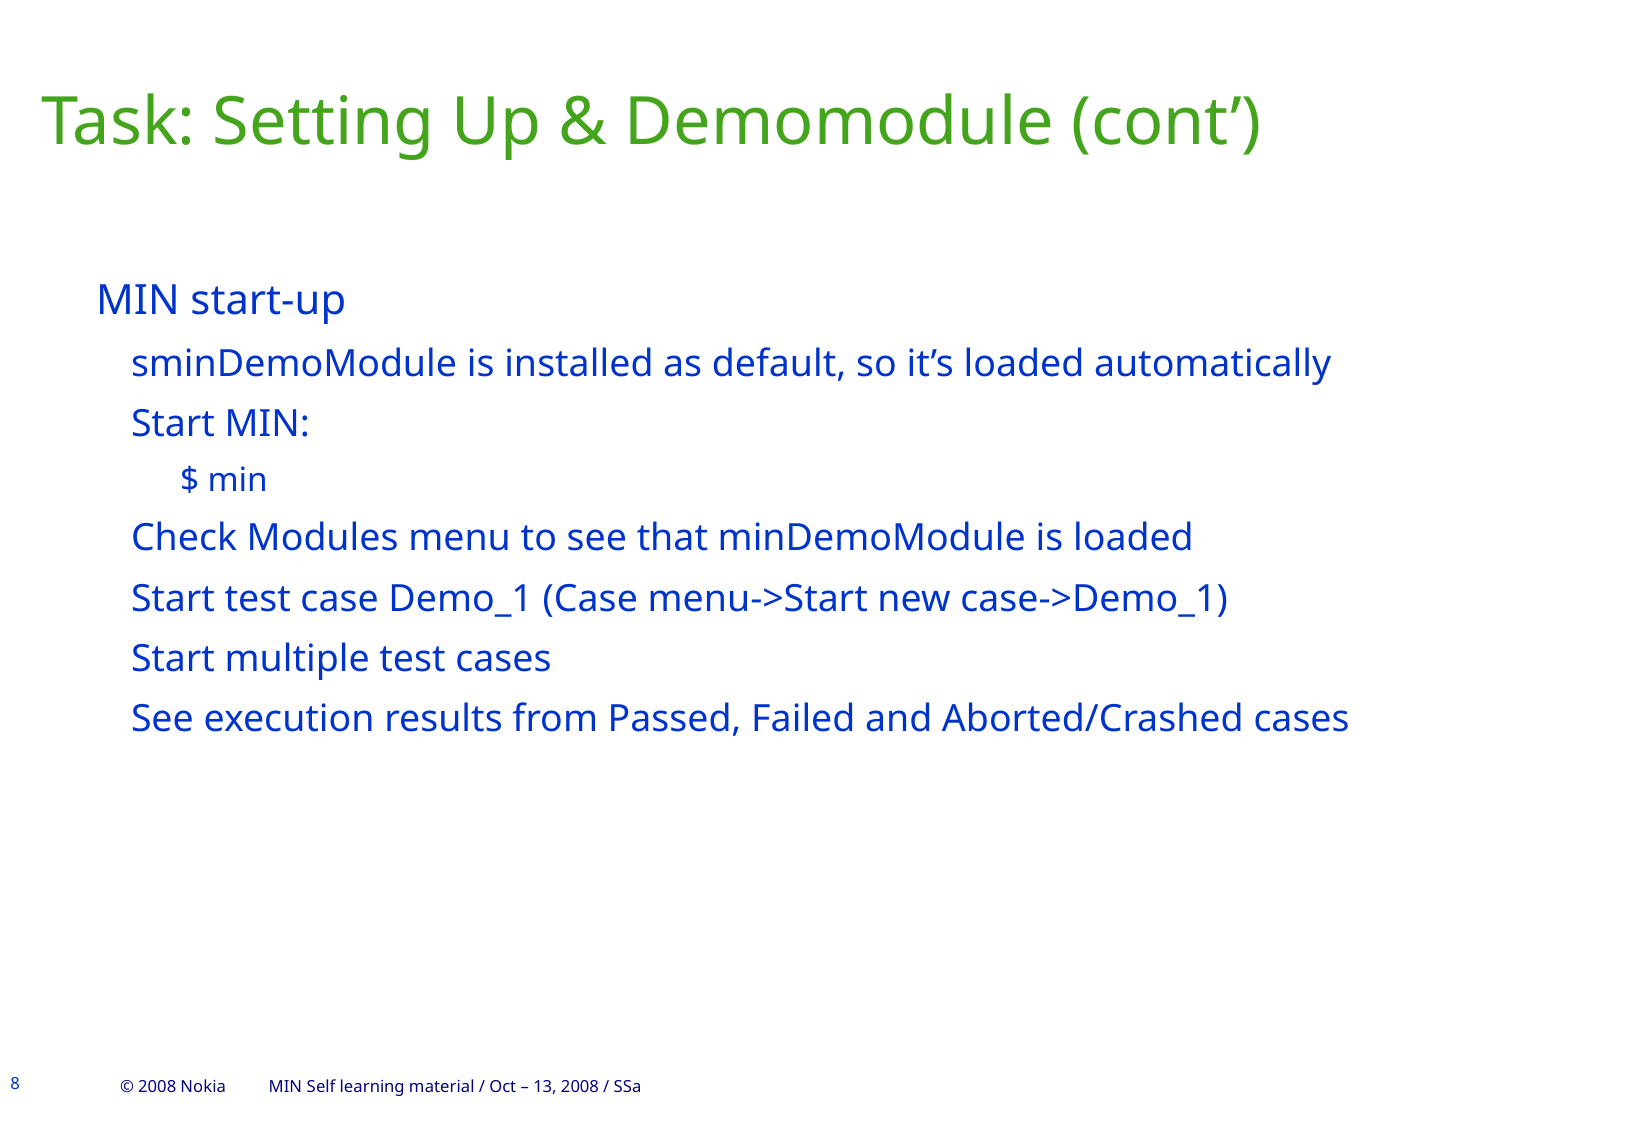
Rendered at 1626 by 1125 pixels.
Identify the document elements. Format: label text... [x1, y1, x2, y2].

list MIN start-up sminDemoModule is installed as default, so it’s loaded automatically Start MIN: $ min Check Modules menu to see that minDemoModule is loaded Start test case Demo_1 (Case menu->Start new case->Demo_1) Start multiple test cases See execution results from Passed, Failed and Aborted/Crashed cases [81, 262, 1544, 1006]
title Task: Setting Up & Demomodule (cont’) [41, 70, 1504, 174]
